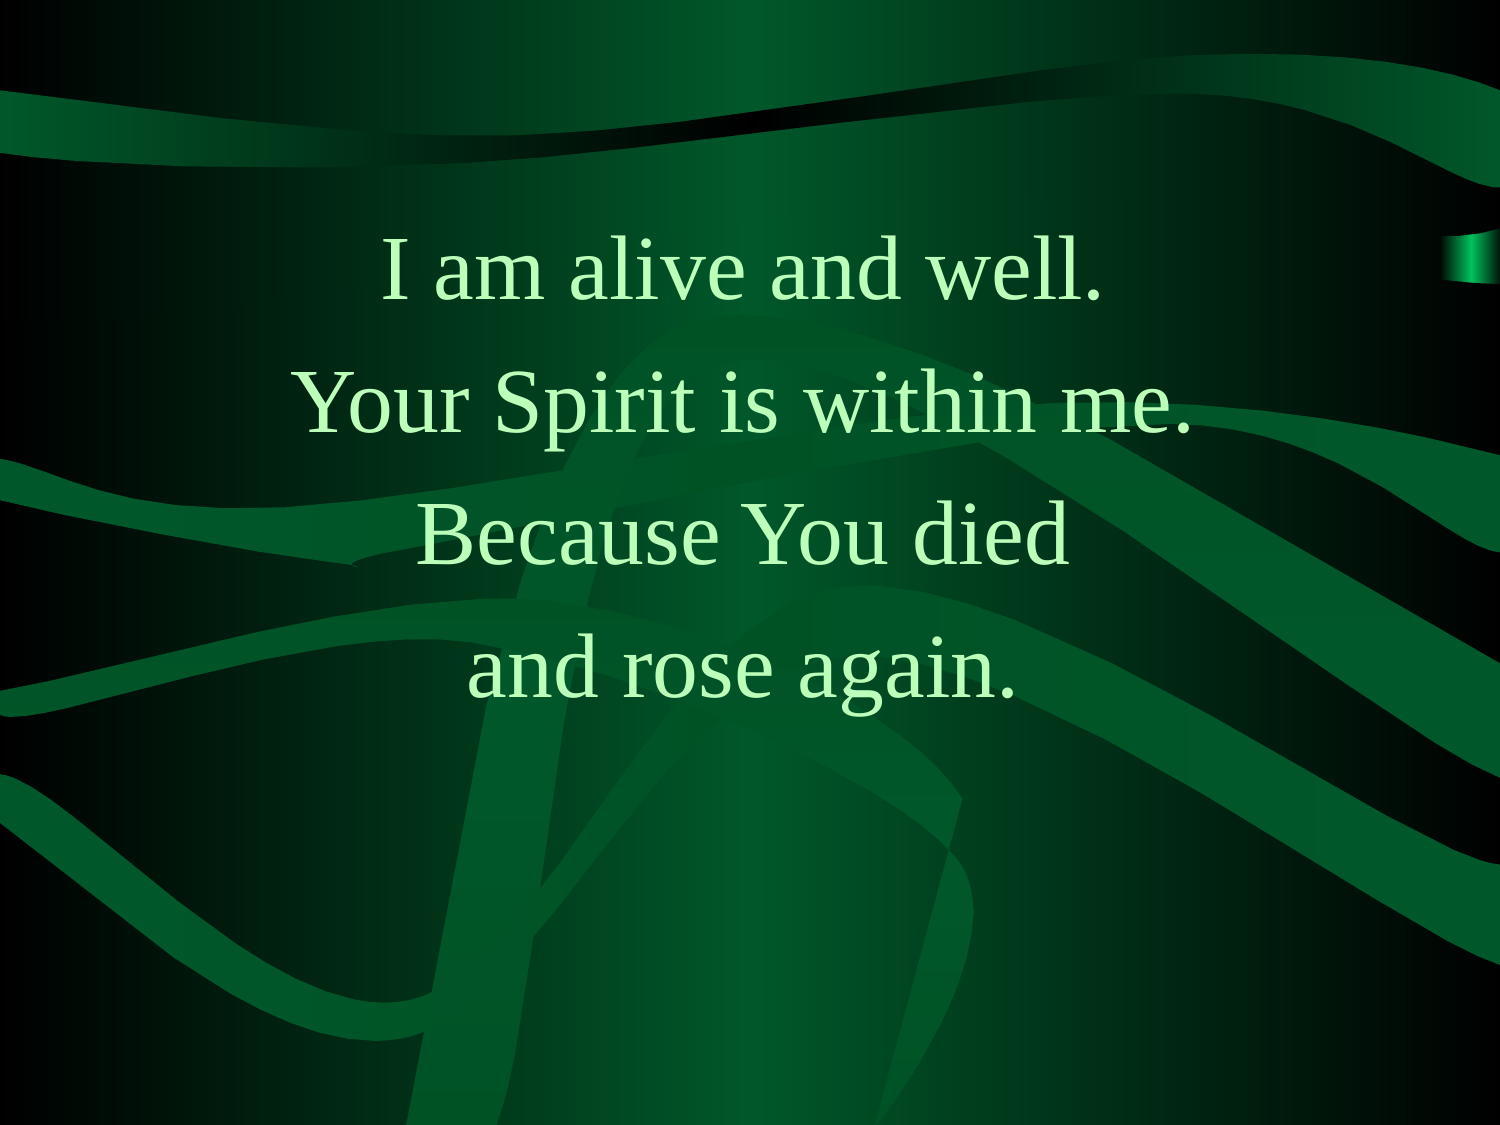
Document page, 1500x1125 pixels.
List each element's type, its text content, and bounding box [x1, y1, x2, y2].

subtitle I am alive and well. Your Spirit is within me. Because You died and rose again. [112, 200, 1375, 925]
